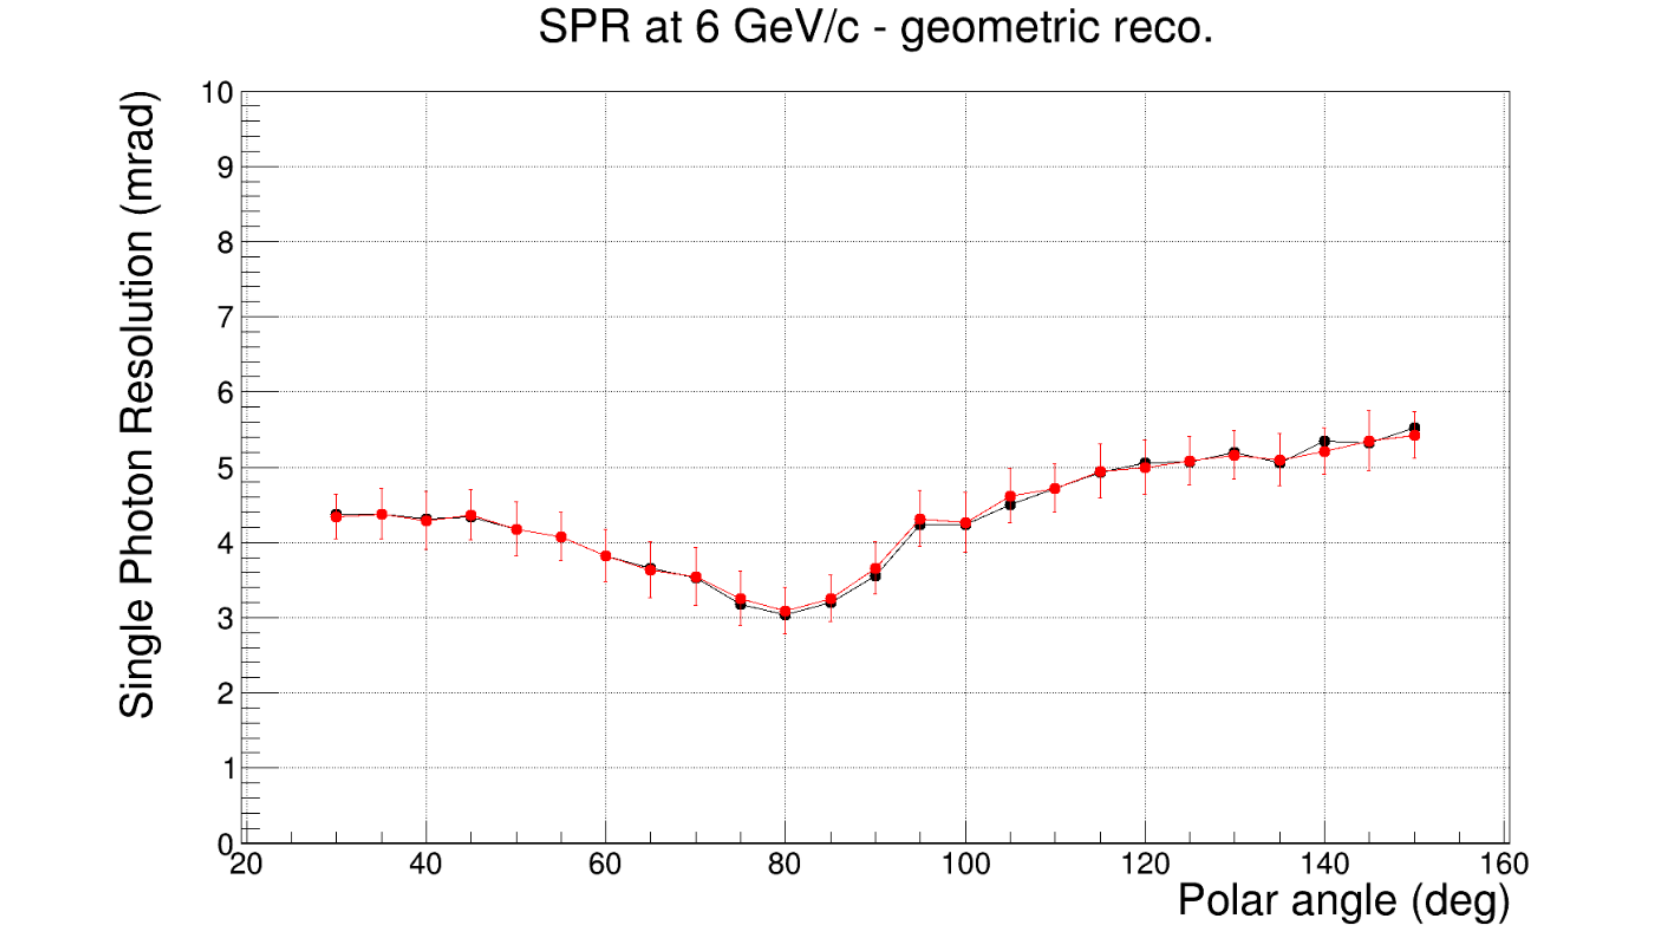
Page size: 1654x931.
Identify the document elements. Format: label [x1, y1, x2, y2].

picture [109, 0, 1550, 931]
